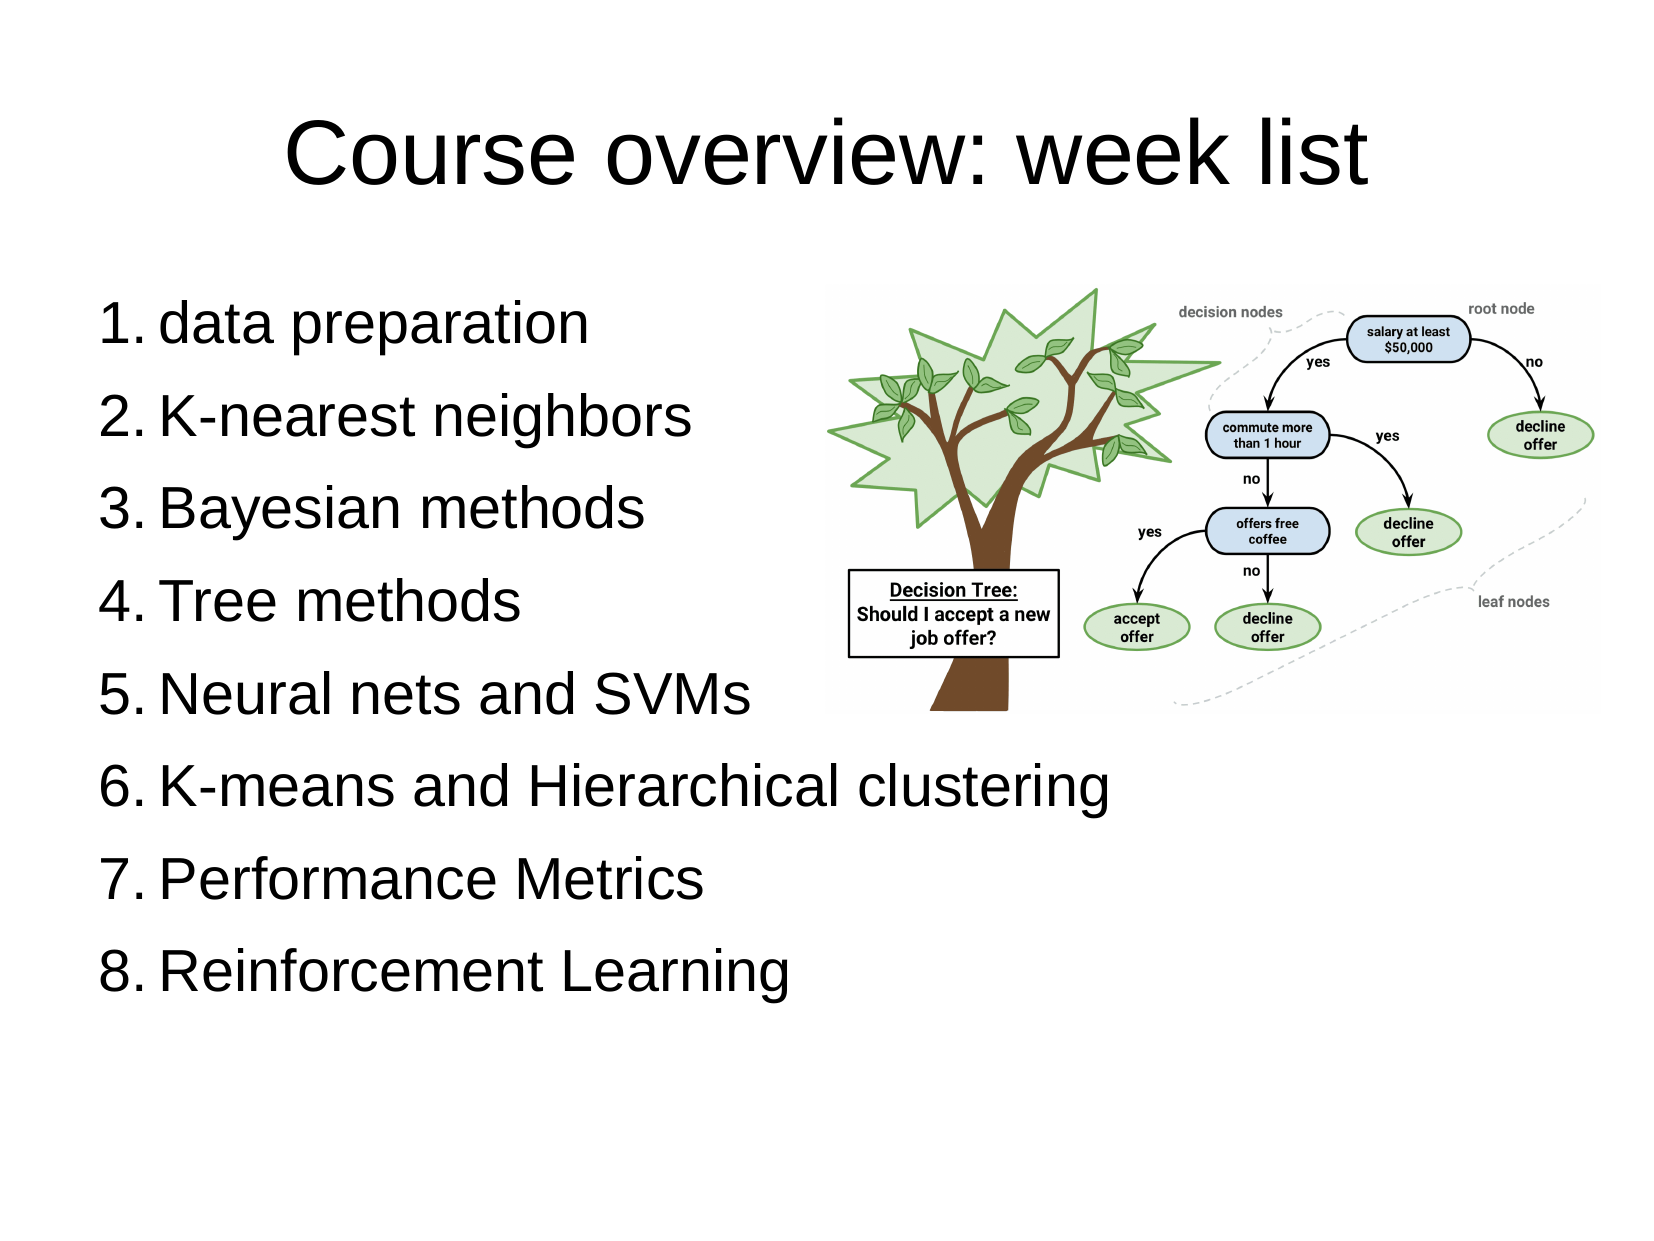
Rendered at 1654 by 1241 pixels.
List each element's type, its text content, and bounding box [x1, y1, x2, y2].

title Course overview: week list [82, 49, 1571, 257]
picture [825, 284, 1601, 714]
list data preparation K-nearest neighbors Bayesian methods Tree methods Neural nets and SVMs K-means and Hierarchical clustering Performance Metrics Reinforcement Learning [82, 290, 1571, 1010]
